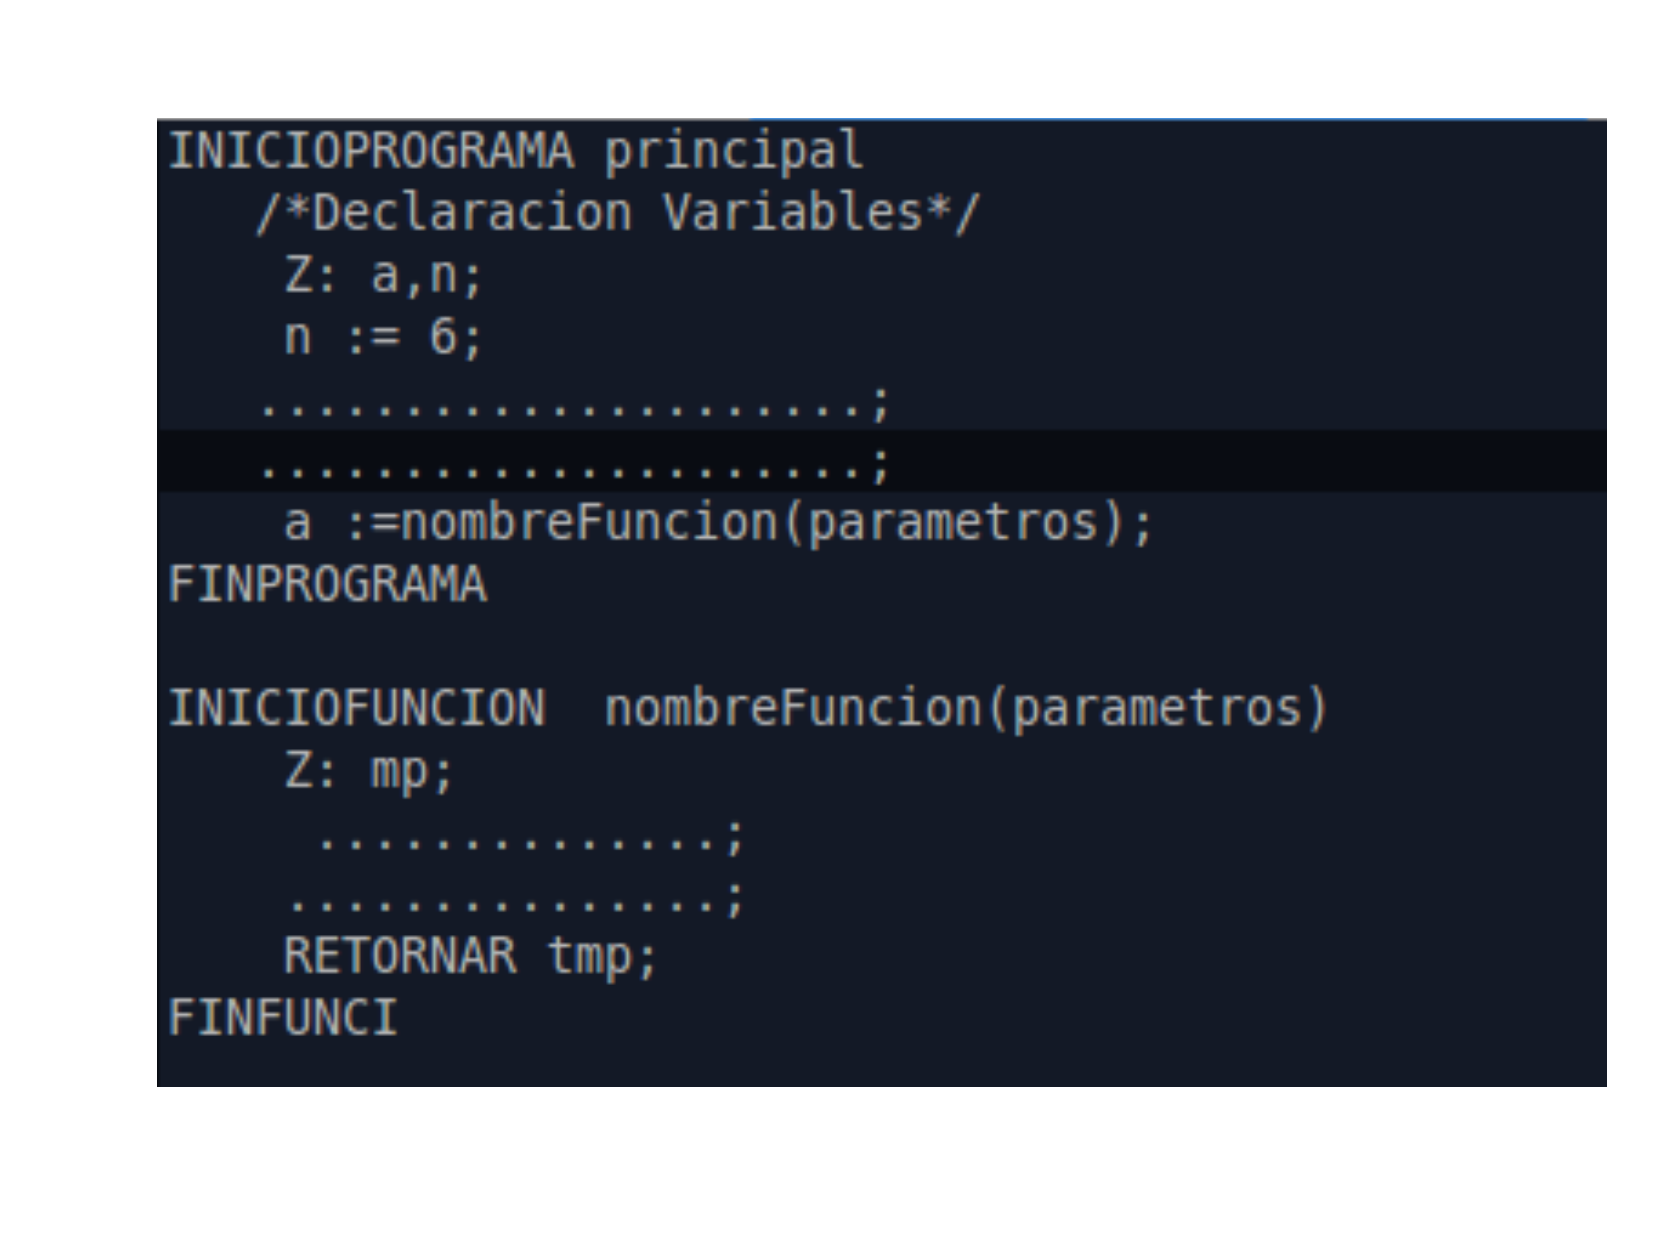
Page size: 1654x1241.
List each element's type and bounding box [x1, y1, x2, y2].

picture [157, 118, 1607, 1087]
